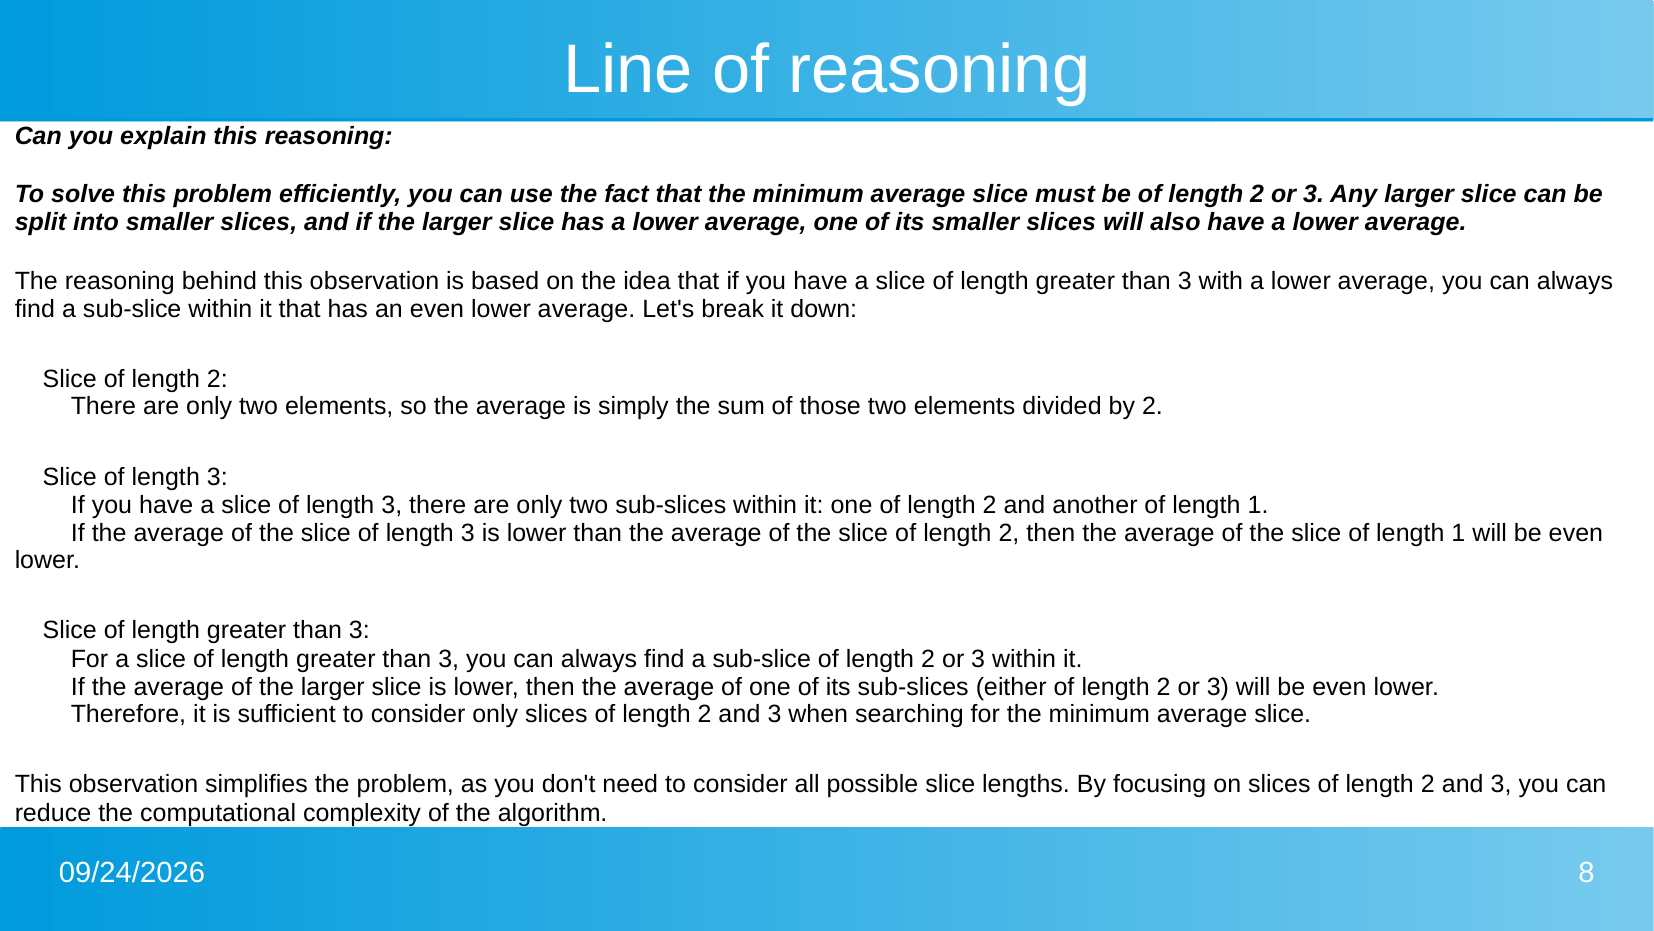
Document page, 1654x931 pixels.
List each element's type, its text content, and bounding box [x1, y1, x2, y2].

text_box Can you explain this reasoning: To solve this problem efficiently, you can use the fact that the minimum average slice must be of length 2 or 3. Any larger slice can be split into smaller slices, and if the larger slice has a lower average, one of its smaller slices will also have a lower average. The reasoning behind this observation is based on the idea that if you have a slice of length greater than 3 with a lower average, you can always find a sub-slice within it that has an even lower average. Let's break it down: Slice of length 2: There are only two elements, so the average is simply the sum of those two elements divided by 2. Slice of length 3: If you have a slice of length 3, there are only two sub-slices within it: one of length 2 and another of length 1. If the average of the slice of length 3 is lower than the average of the slice of length 2, then the average of the slice of length 1 will be even lower. Slice of length greater than 3: For a slice of length greater than 3, you can always find a sub-slice of length 2 or 3 within it. If the average of the larger slice is lower, then the average of one of its sub-slices (either of length 2 or 3) will be even lower. Therefore, it is sufficient to consider only slices of length 2 and 3 when searching for the minimum average slice. This observation simplifies the problem, as you don't need to consider all possible slice lengths. By focusing on slices of length 2 and 3, you can reduce the computational complexity of the algorithm. [0, 114, 1651, 876]
title Line of reasoning [59, 29, 1595, 108]
